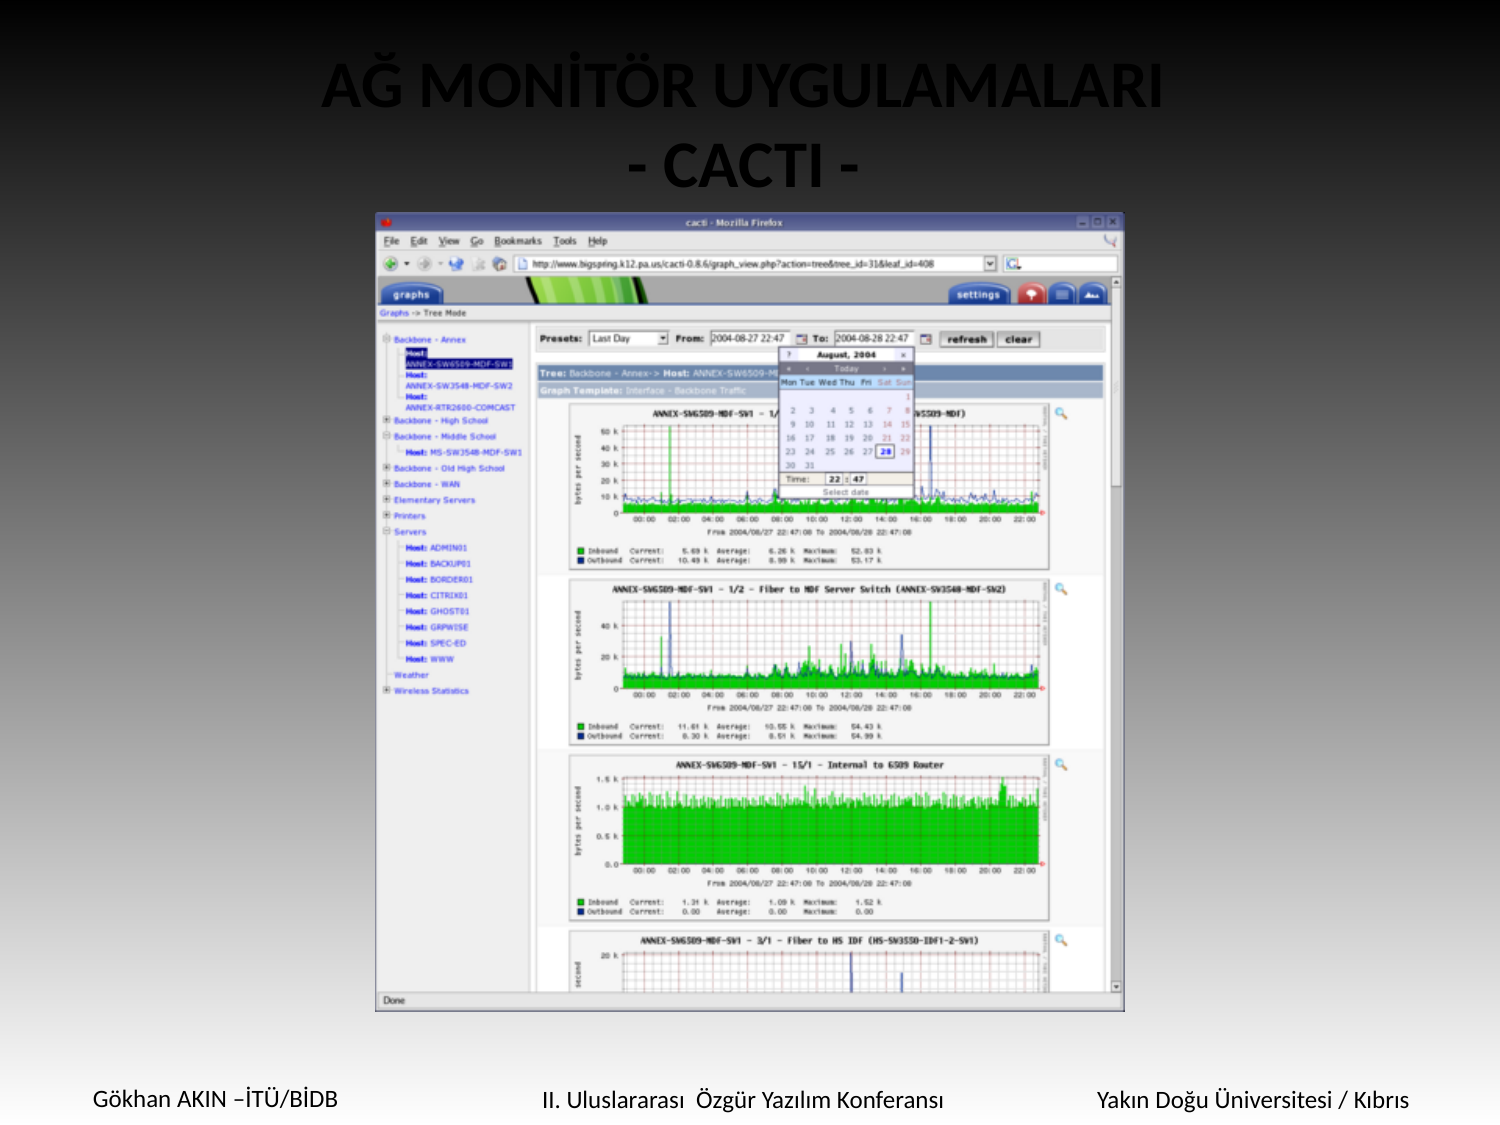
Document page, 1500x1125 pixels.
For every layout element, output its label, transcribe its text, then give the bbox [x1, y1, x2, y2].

picture [375, 212, 1125, 1012]
text_box AĞ MONİTÖR UYGULAMALARI - CACTI - [76, 33, 1412, 209]
